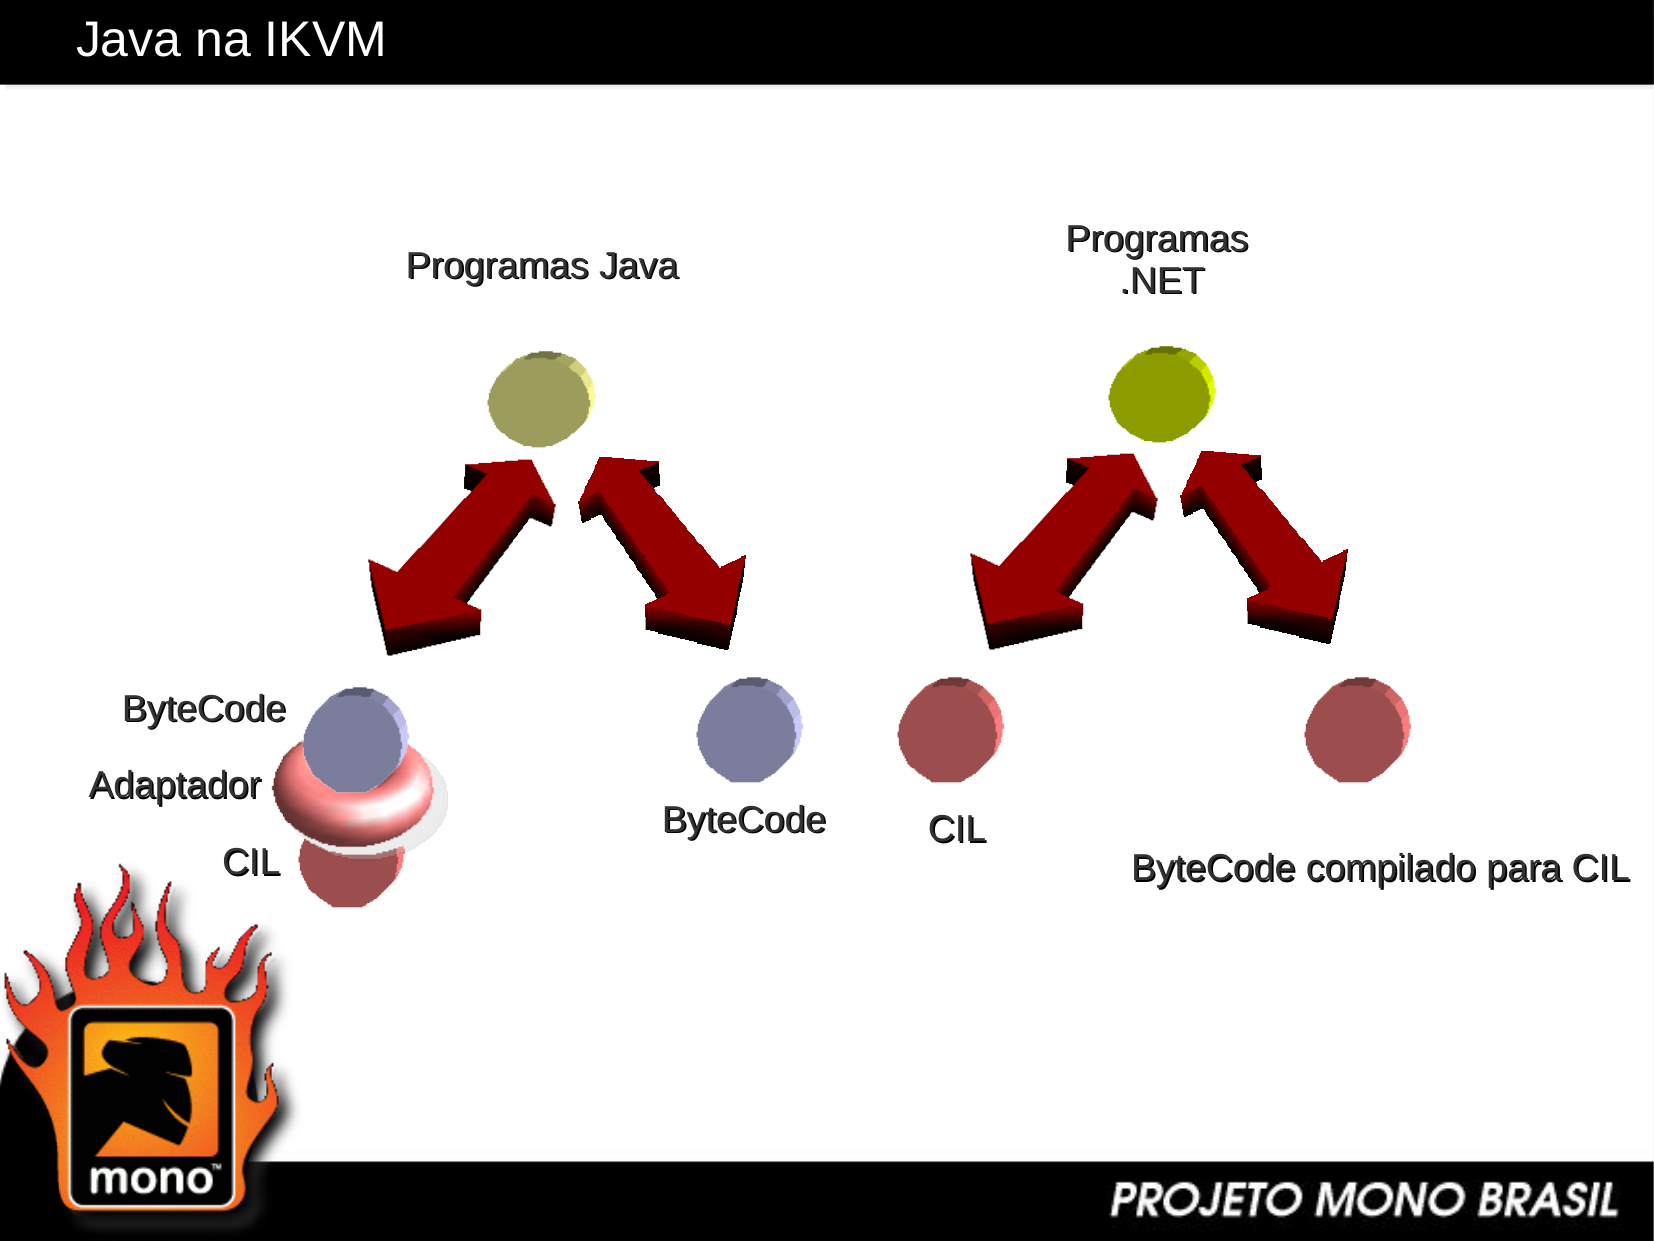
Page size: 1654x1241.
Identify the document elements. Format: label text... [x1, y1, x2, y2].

text_box Programas Java [390, 239, 694, 294]
text_box ByteCode compilado para CIL [1116, 841, 1645, 897]
text_box CIL [913, 802, 1001, 858]
text_box ByteCode [107, 682, 301, 737]
picture [0, 85, 1654, 1241]
text_box CIL [207, 835, 296, 891]
text_box ByteCode [647, 793, 841, 848]
text_box Programas .NET [1050, 212, 1274, 309]
title Java na IKVM [76, 0, 1488, 83]
text_box Adaptador [73, 759, 276, 814]
